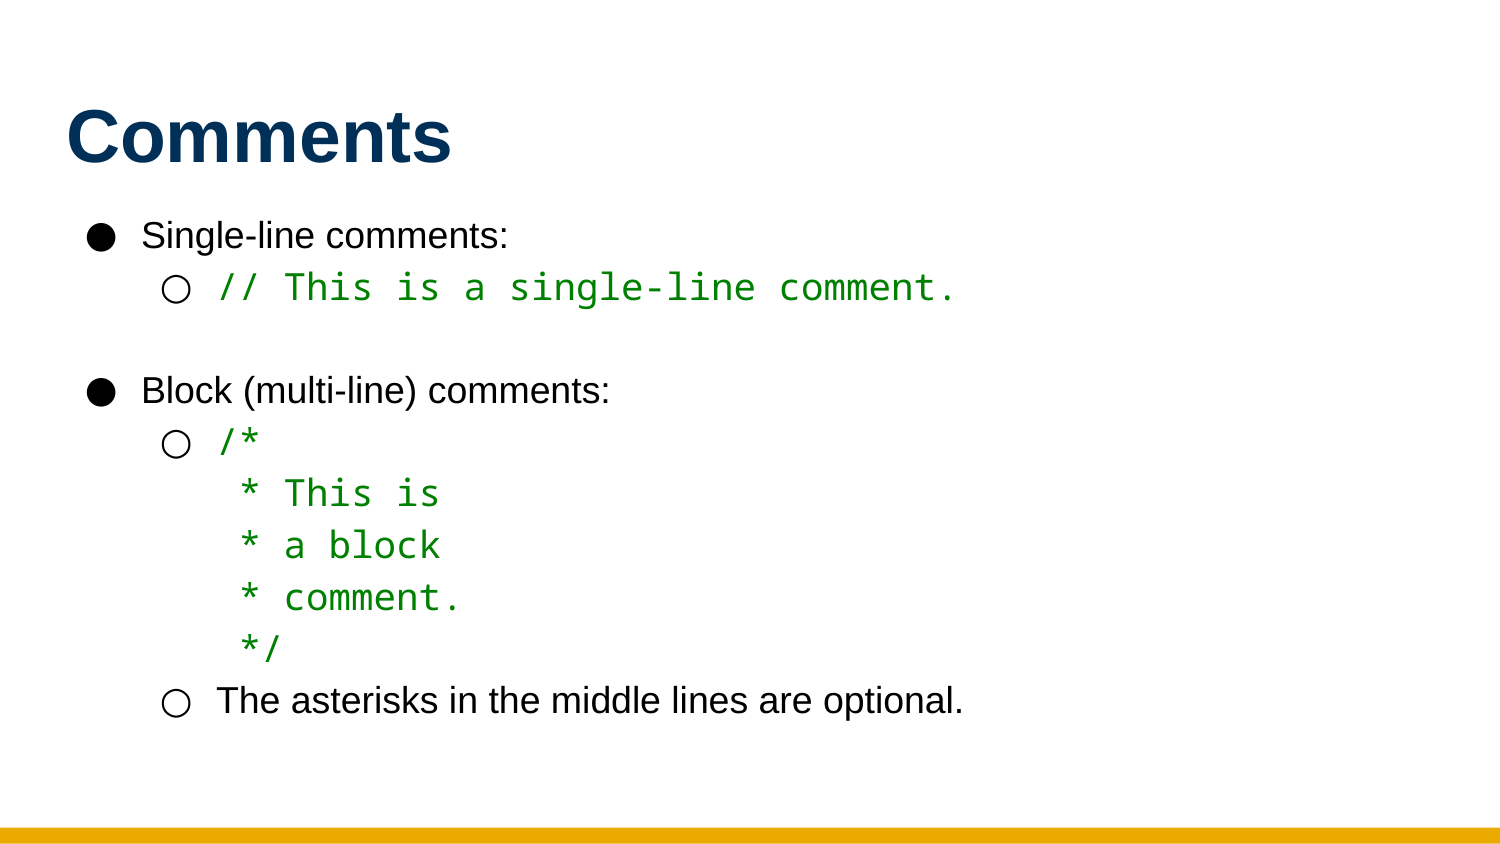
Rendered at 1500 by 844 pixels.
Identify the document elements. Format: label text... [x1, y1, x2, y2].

title Comments [51, 72, 1449, 189]
text_box Single-line comments: // This is a single-line comment. Block (multi-line) comments: /* * This is * a block * comment. */ The asterisks in the middle lines are optional. [51, 189, 1449, 810]
